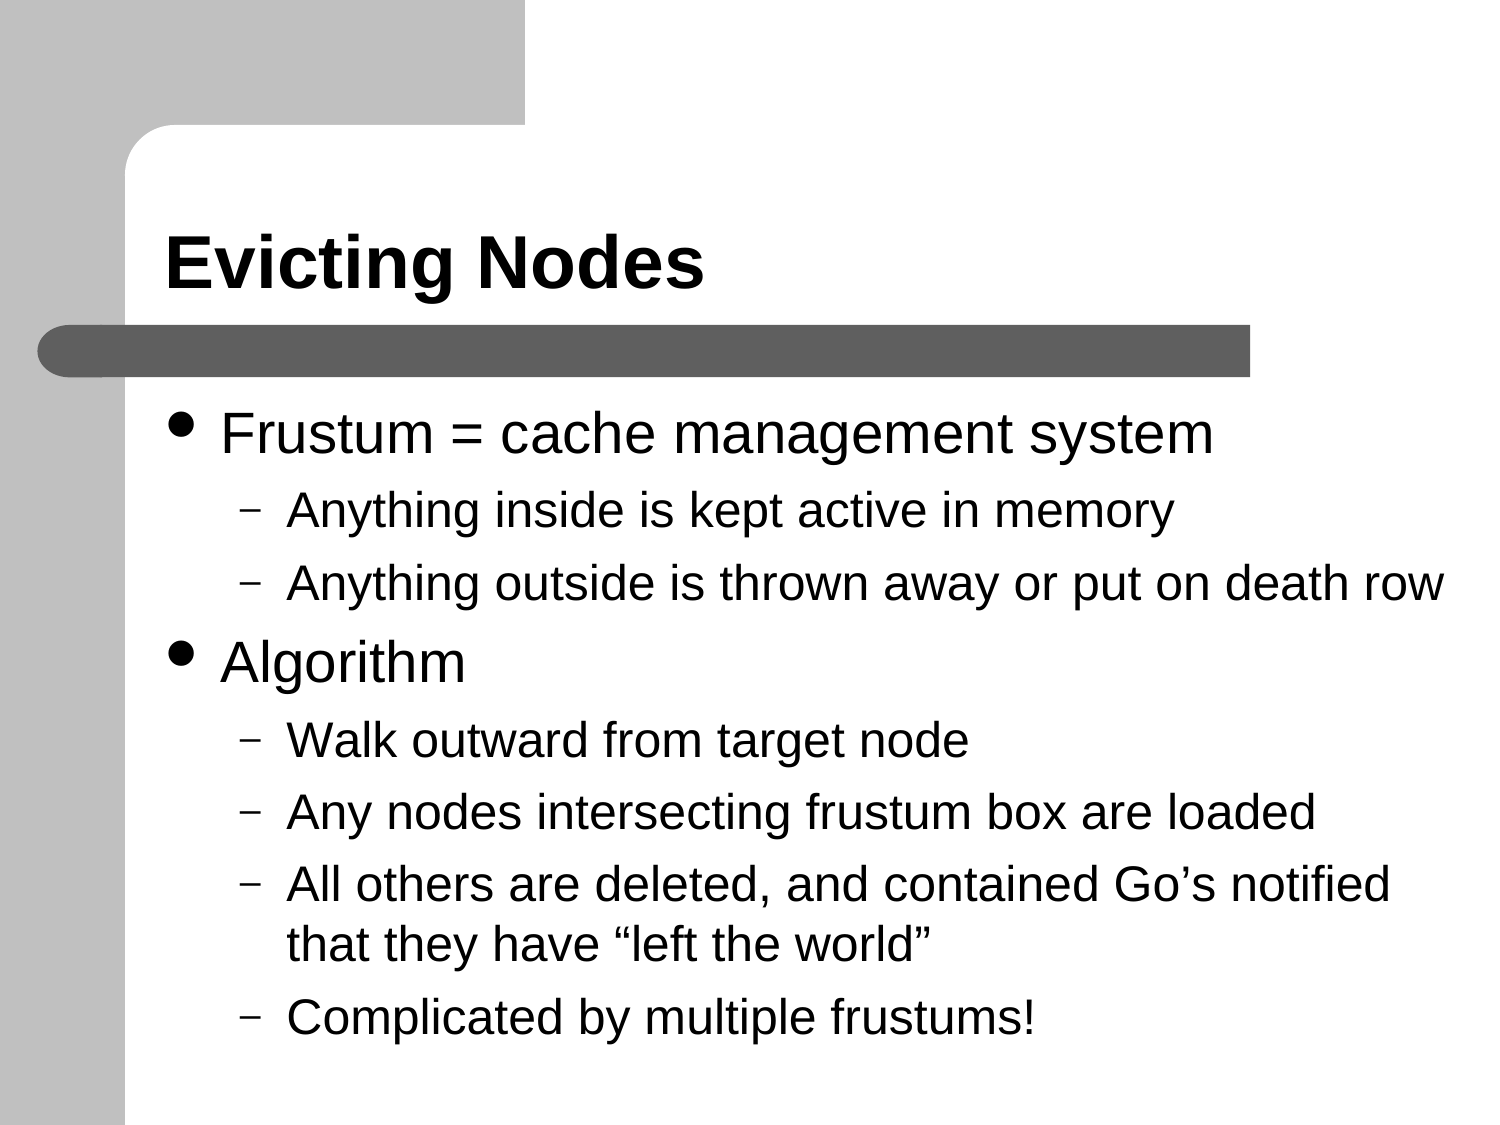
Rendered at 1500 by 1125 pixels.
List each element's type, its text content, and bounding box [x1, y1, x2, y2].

list Frustum = cache management system Anything inside is kept active in memory Anything outside is thrown away or put on death row Algorithm Walk outward from target node Any nodes intersecting frustum box are loaded All others are deleted, and contained Go’s notified that they have “left the world” Complicated by multiple frustums! [149, 387, 1463, 1053]
title Evicting Nodes [149, 124, 1463, 313]
